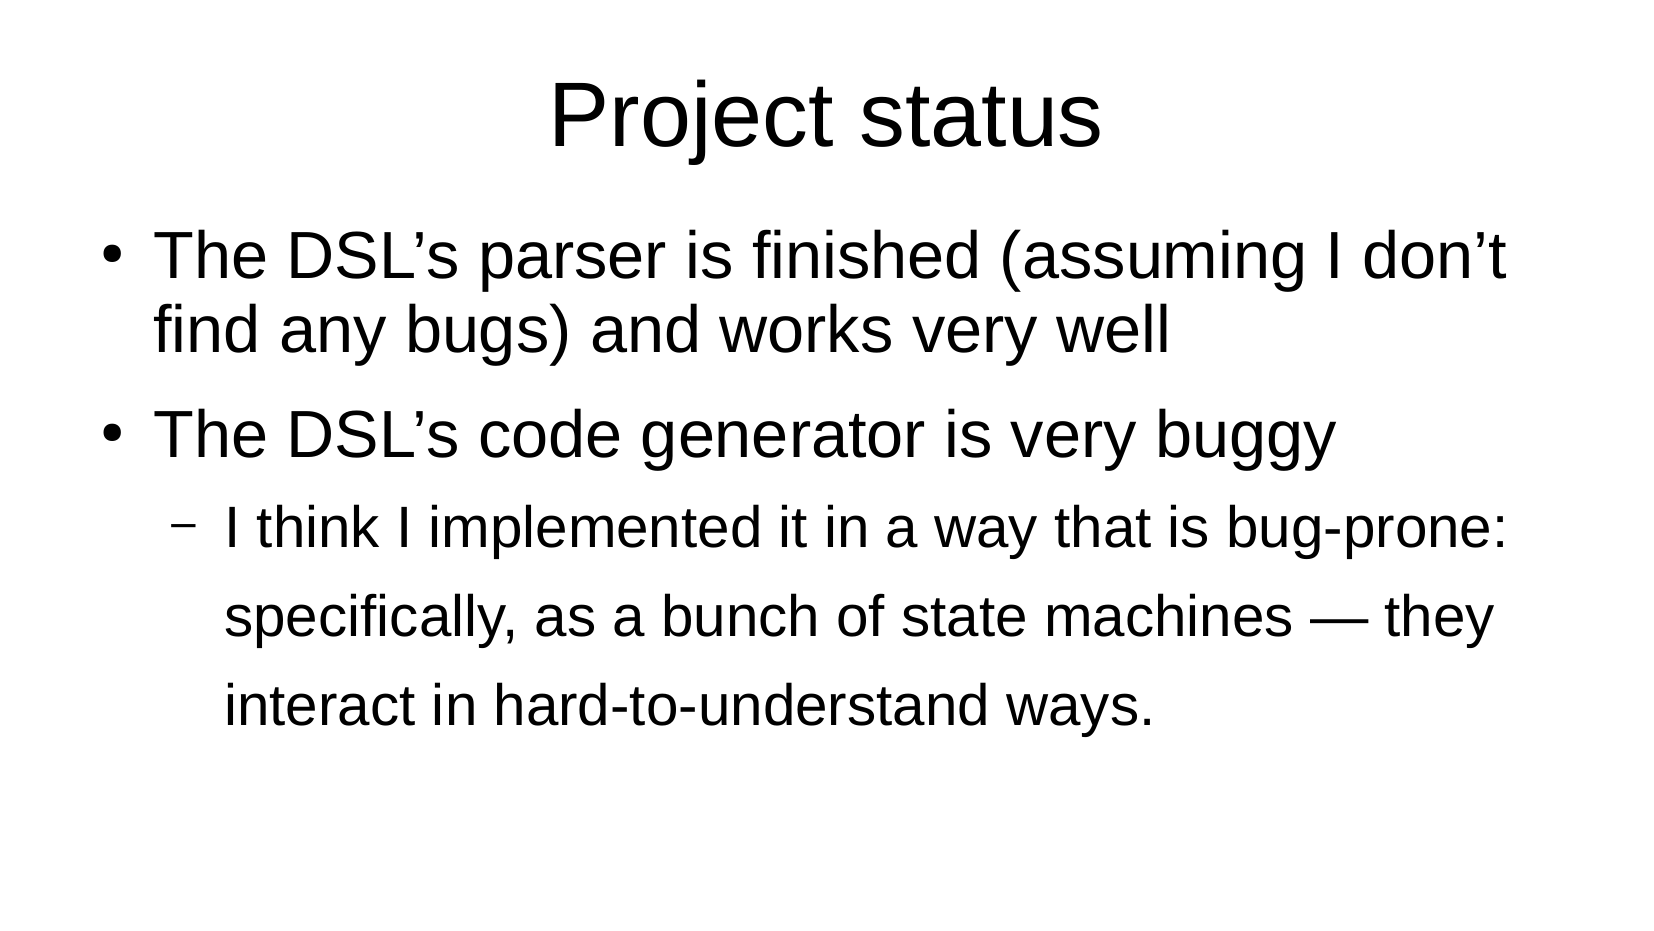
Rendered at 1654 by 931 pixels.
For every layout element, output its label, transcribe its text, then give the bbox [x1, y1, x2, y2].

title Project status [82, 37, 1571, 193]
list The DSL’s parser is finished (assuming I don’t find any bugs) and works very well The DSL’s code generator is very buggy I think I implemented it in a way that is bug-prone: specifically, as a bunch of state machines — they interact in hard-to-understand ways. [82, 217, 1571, 758]
